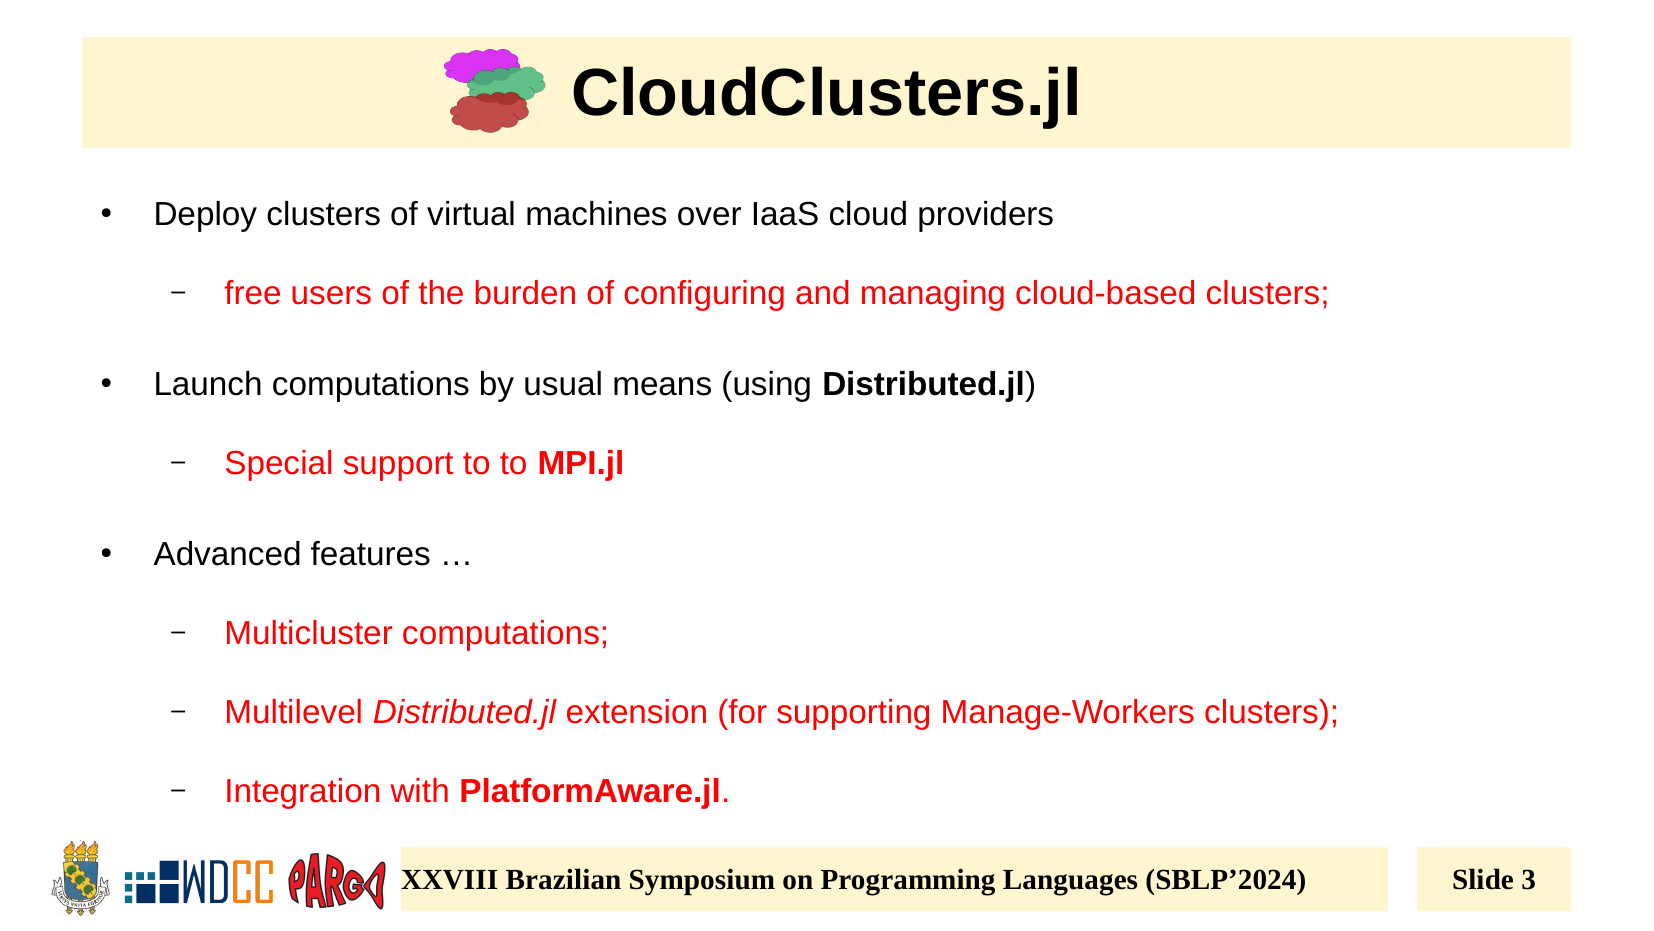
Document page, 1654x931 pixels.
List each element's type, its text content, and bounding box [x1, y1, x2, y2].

title CloudClusters.jl [82, 37, 1571, 148]
list Deploy clusters of virtual machines over IaaS cloud providers free users of the burden of configuring and managing cloud-based clusters; Launch computations by usual means (using Distributed.jl) Special support to to MPI.jl Advanced features … Multicluster computations; Multilevel Distributed.jl extension (for supporting Manage-Workers clusters); Integration with PlatformAware.jl. [82, 177, 1571, 827]
picture [113, 848, 386, 918]
picture [440, 33, 548, 141]
picture [51, 840, 110, 916]
